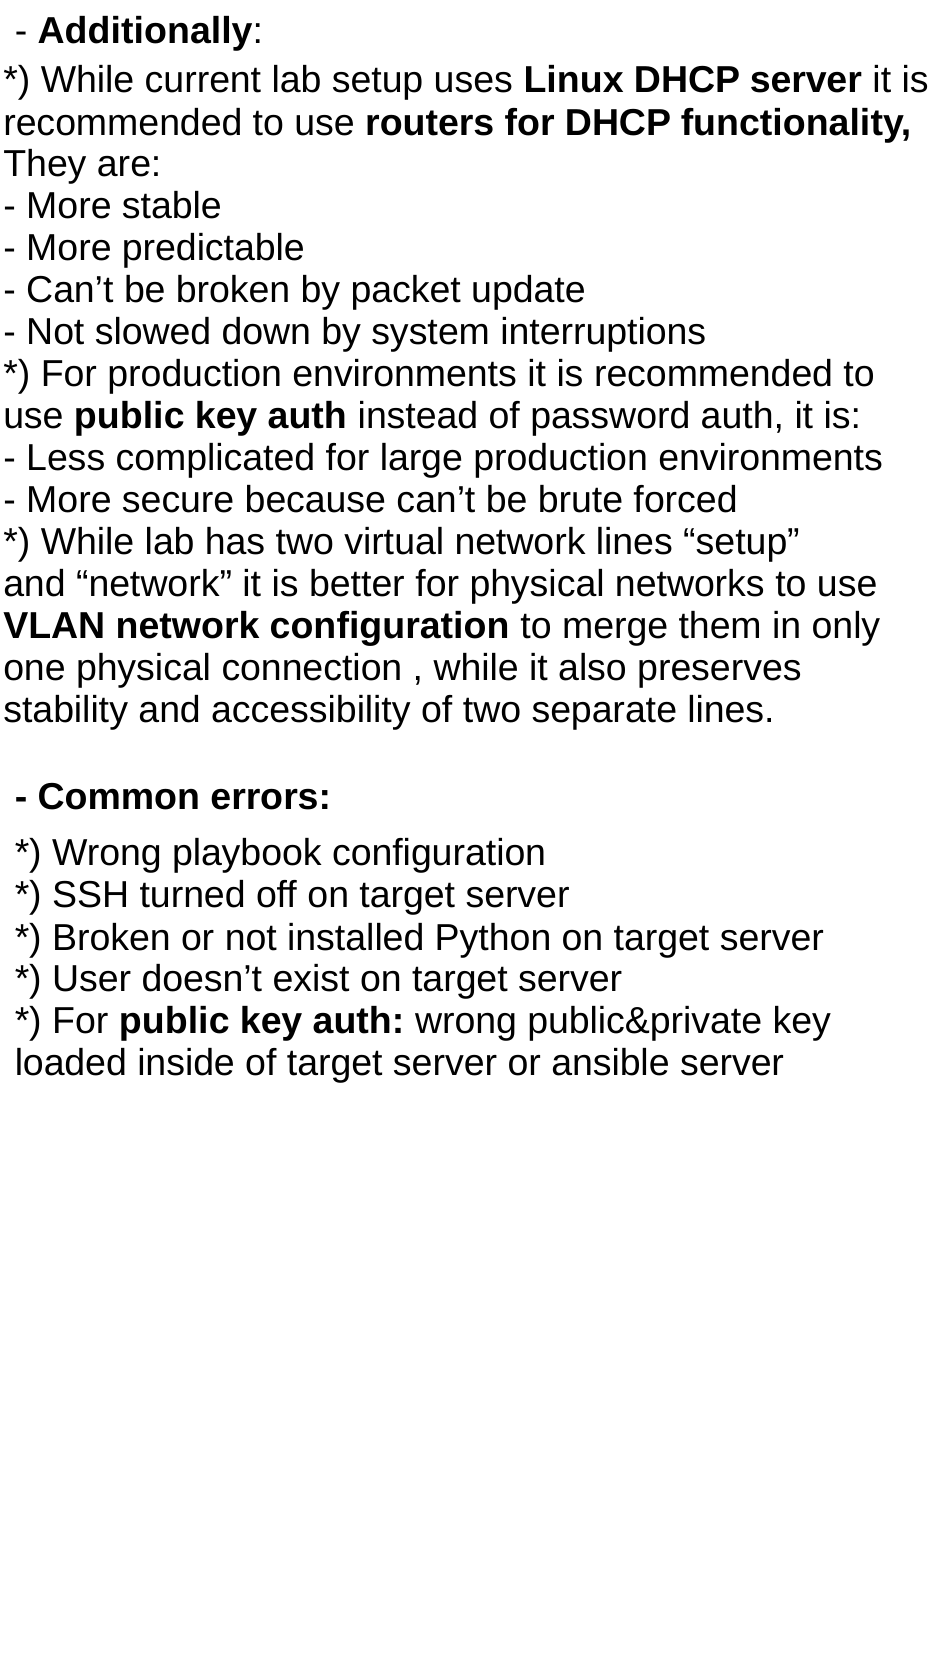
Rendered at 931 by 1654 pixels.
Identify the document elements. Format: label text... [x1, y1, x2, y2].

text_box *) Wrong playbook configuration *) SSH turned off on target server *) Broken or not installed Python on target server *) User doesn’t exist on target server *) For public key auth: wrong public&private key loaded inside of target server or ansible server [0, 824, 931, 1182]
text_box - Additionally: [0, 2, 281, 51]
text_box - Common errors: [0, 767, 347, 824]
text_box *) While current lab setup uses Linux DHCP server it is recommended to use routers for DHCP functionality, They are: - More stable - More predictable - Can’t be broken by packet update - Not slowed down by system interruptions *) For production environments it is recommended to use public key auth instead of password auth, it is: - Less complicated for large production environments - More secure because can’t be brute forced *) While lab has two virtual network lines “setup” and “network” it is better for physical networks to use VLAN network configuration to merge them in only one physical connection , while it also preserves stability and accessibility of two separate lines. [0, 51, 931, 739]
